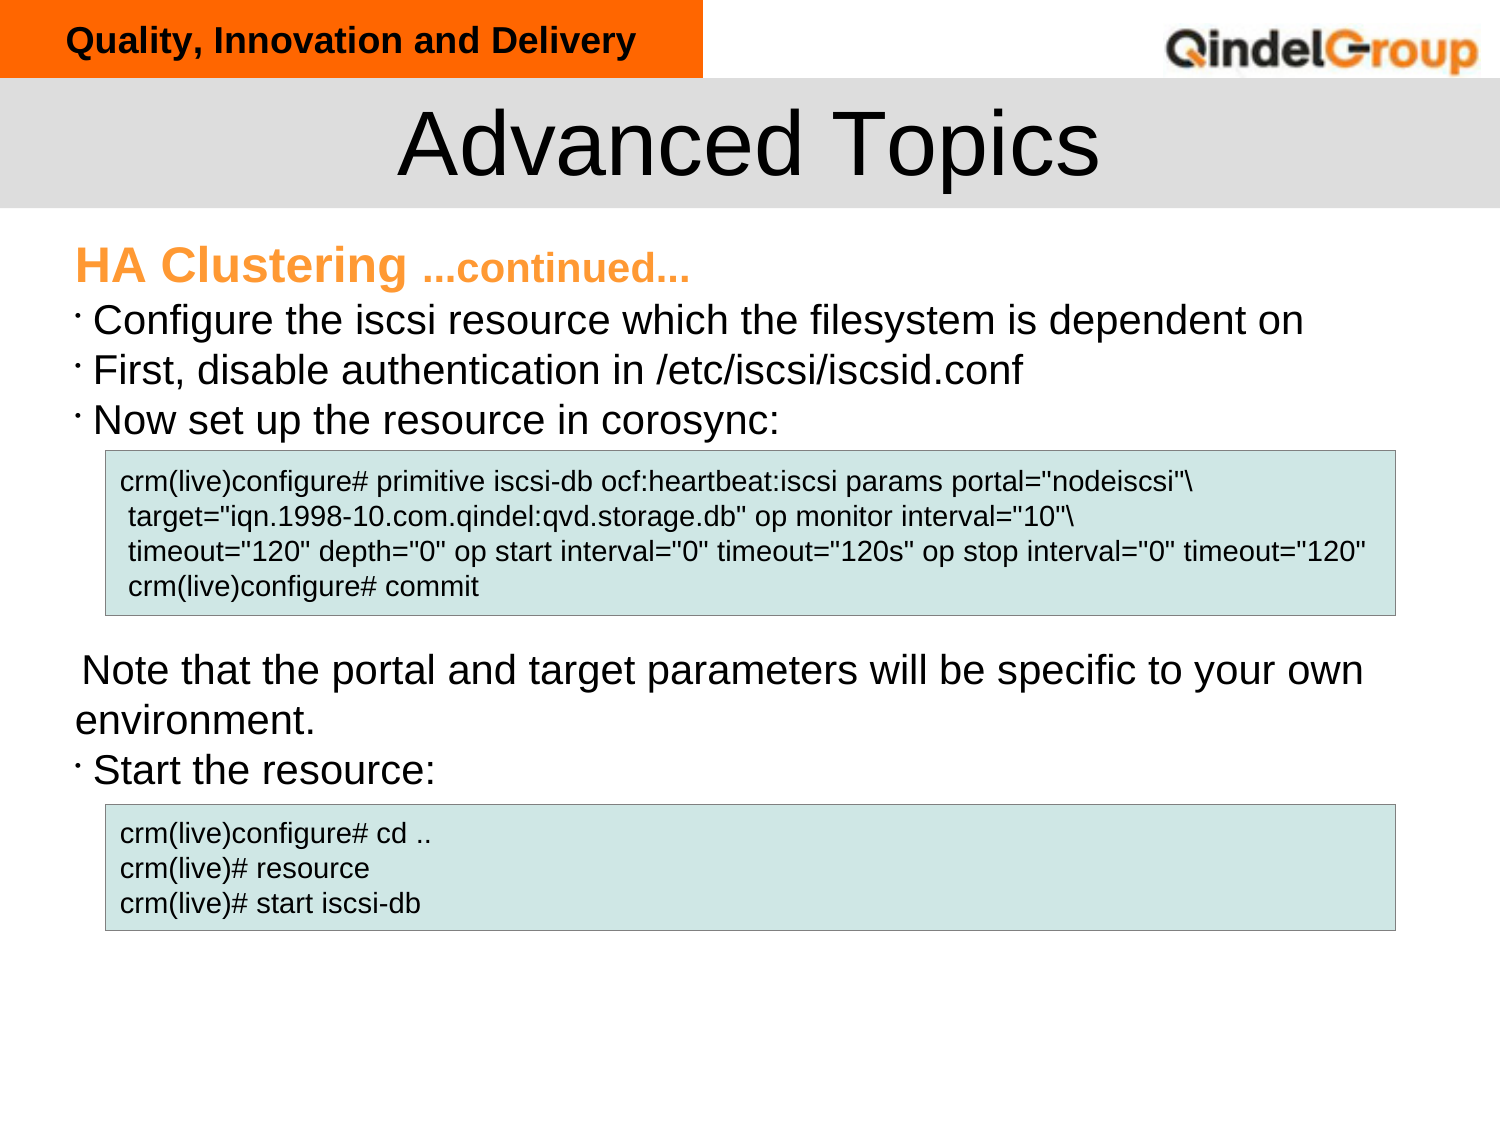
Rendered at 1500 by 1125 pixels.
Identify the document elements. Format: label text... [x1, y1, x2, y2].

text_box crm(live)configure# primitive iscsi-db ocf:heartbeat:iscsi params portal="nodeiscsi"\ target="iqn.1998-10.com.qindel:qvd.storage.db" op monitor interval="10"\ timeout="120" depth="0" op start interval="0" timeout="120s" op stop interval="0" timeout="120" crm(live)configure# commit [105, 450, 1396, 616]
text_box HA Clustering ...continued... Configure the iscsi resource which the filesystem is dependent on First, disable authentication in /etc/iscsi/iscsid.conf Now set up the resource in corosync: Note that the portal and target parameters will be specific to your own environment. Start the resource: [60, 224, 1426, 951]
text_box crm(live)configure# cd .. crm(live)# resource crm(live)# start iscsi-db [105, 804, 1396, 931]
picture [1163, 23, 1481, 78]
title Advanced Topics [75, 45, 1426, 224]
